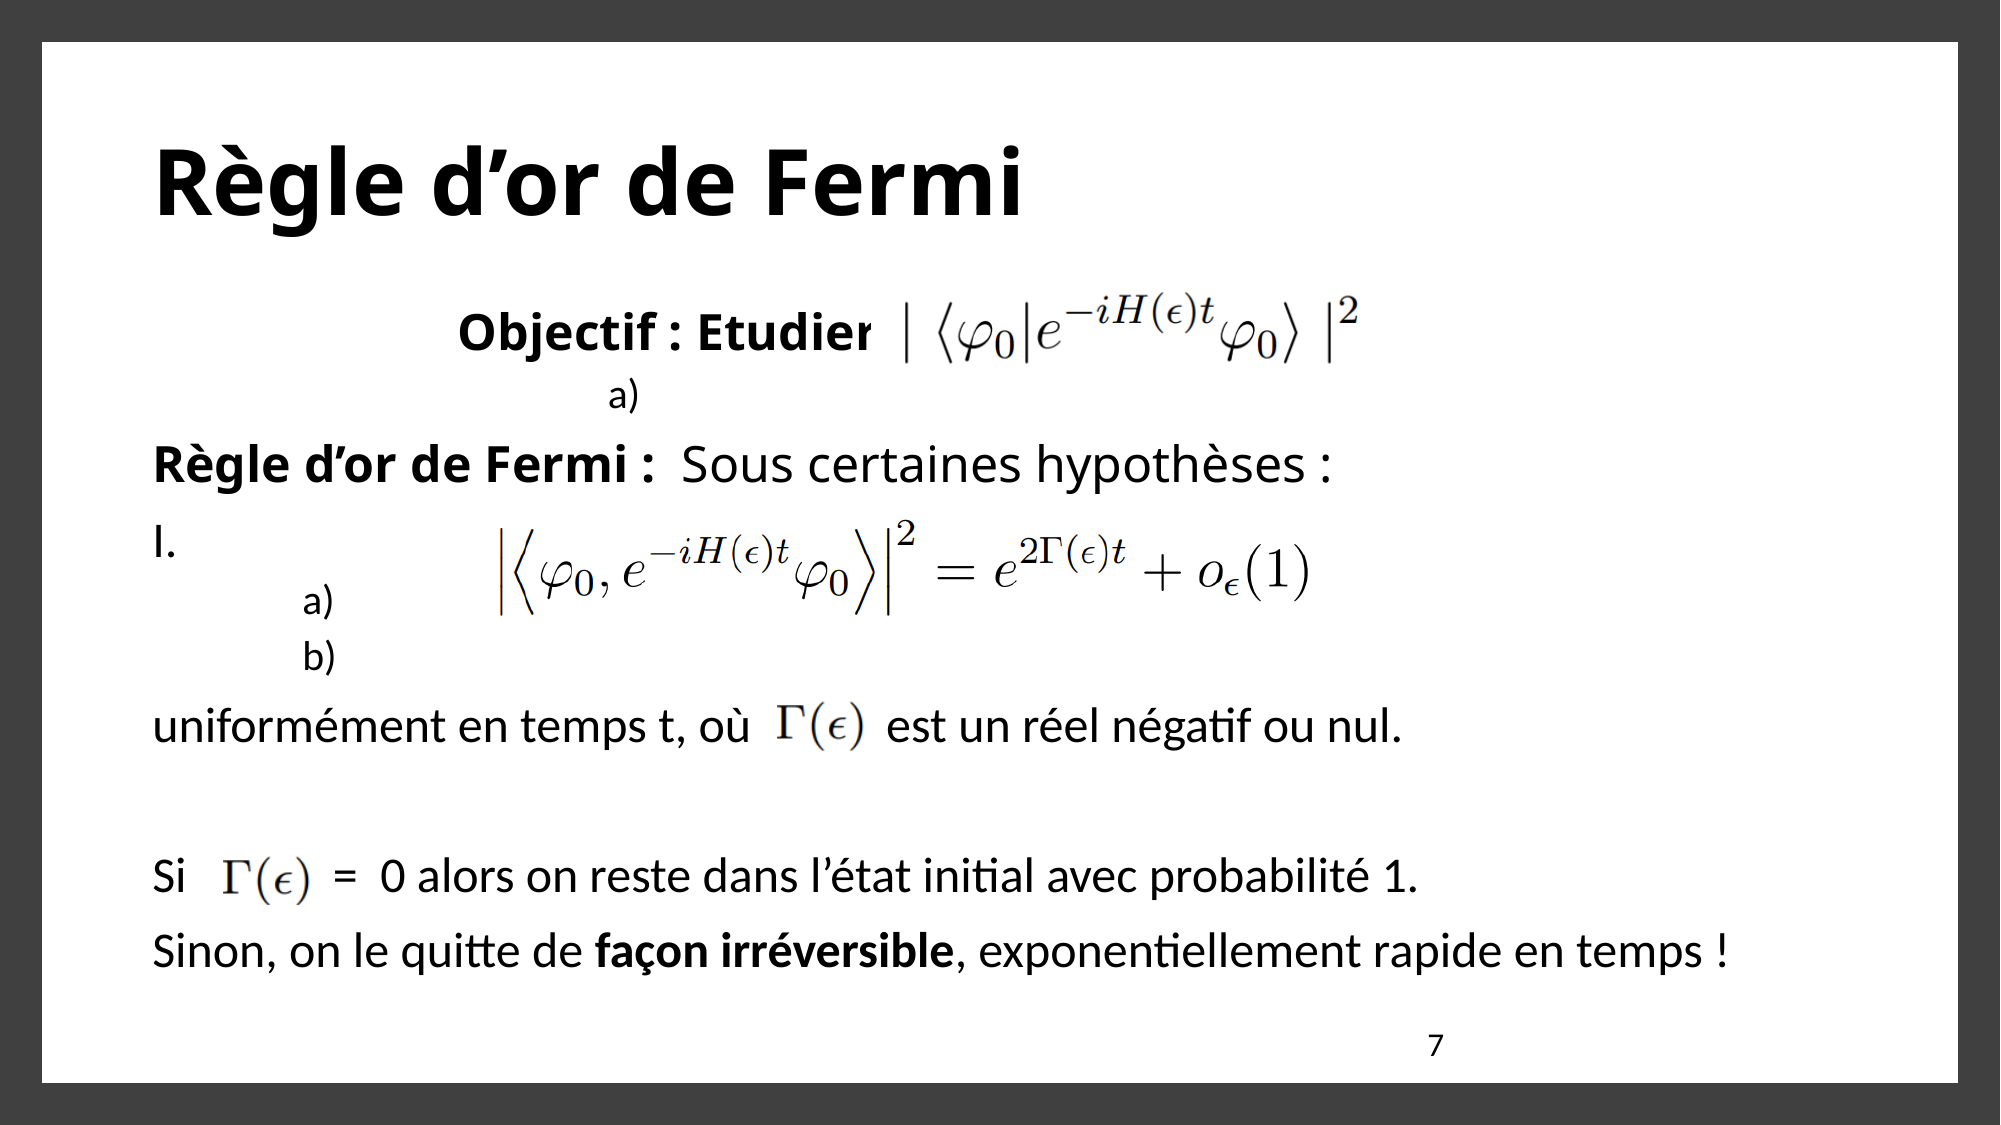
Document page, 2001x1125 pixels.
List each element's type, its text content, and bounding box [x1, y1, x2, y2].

text_box [0, 0, 2000, 1125]
list Règle d’or de Fermi : Sous certaines hypothèses : uniformément en temps t, où est un réel négatif ou nul. Si = 0 alors on reste dans l’état initial avec probabilité 1. Sinon, on le quitte de façon irréversible, exponentiellement rapide en temps ! [137, 431, 1863, 1013]
picture [871, 264, 1379, 382]
text_box Objectif : Etudier [442, 229, 1353, 412]
title Règle d’or de Fermi [137, 76, 1863, 294]
picture [777, 693, 865, 751]
picture [223, 848, 311, 905]
picture [479, 498, 1316, 639]
